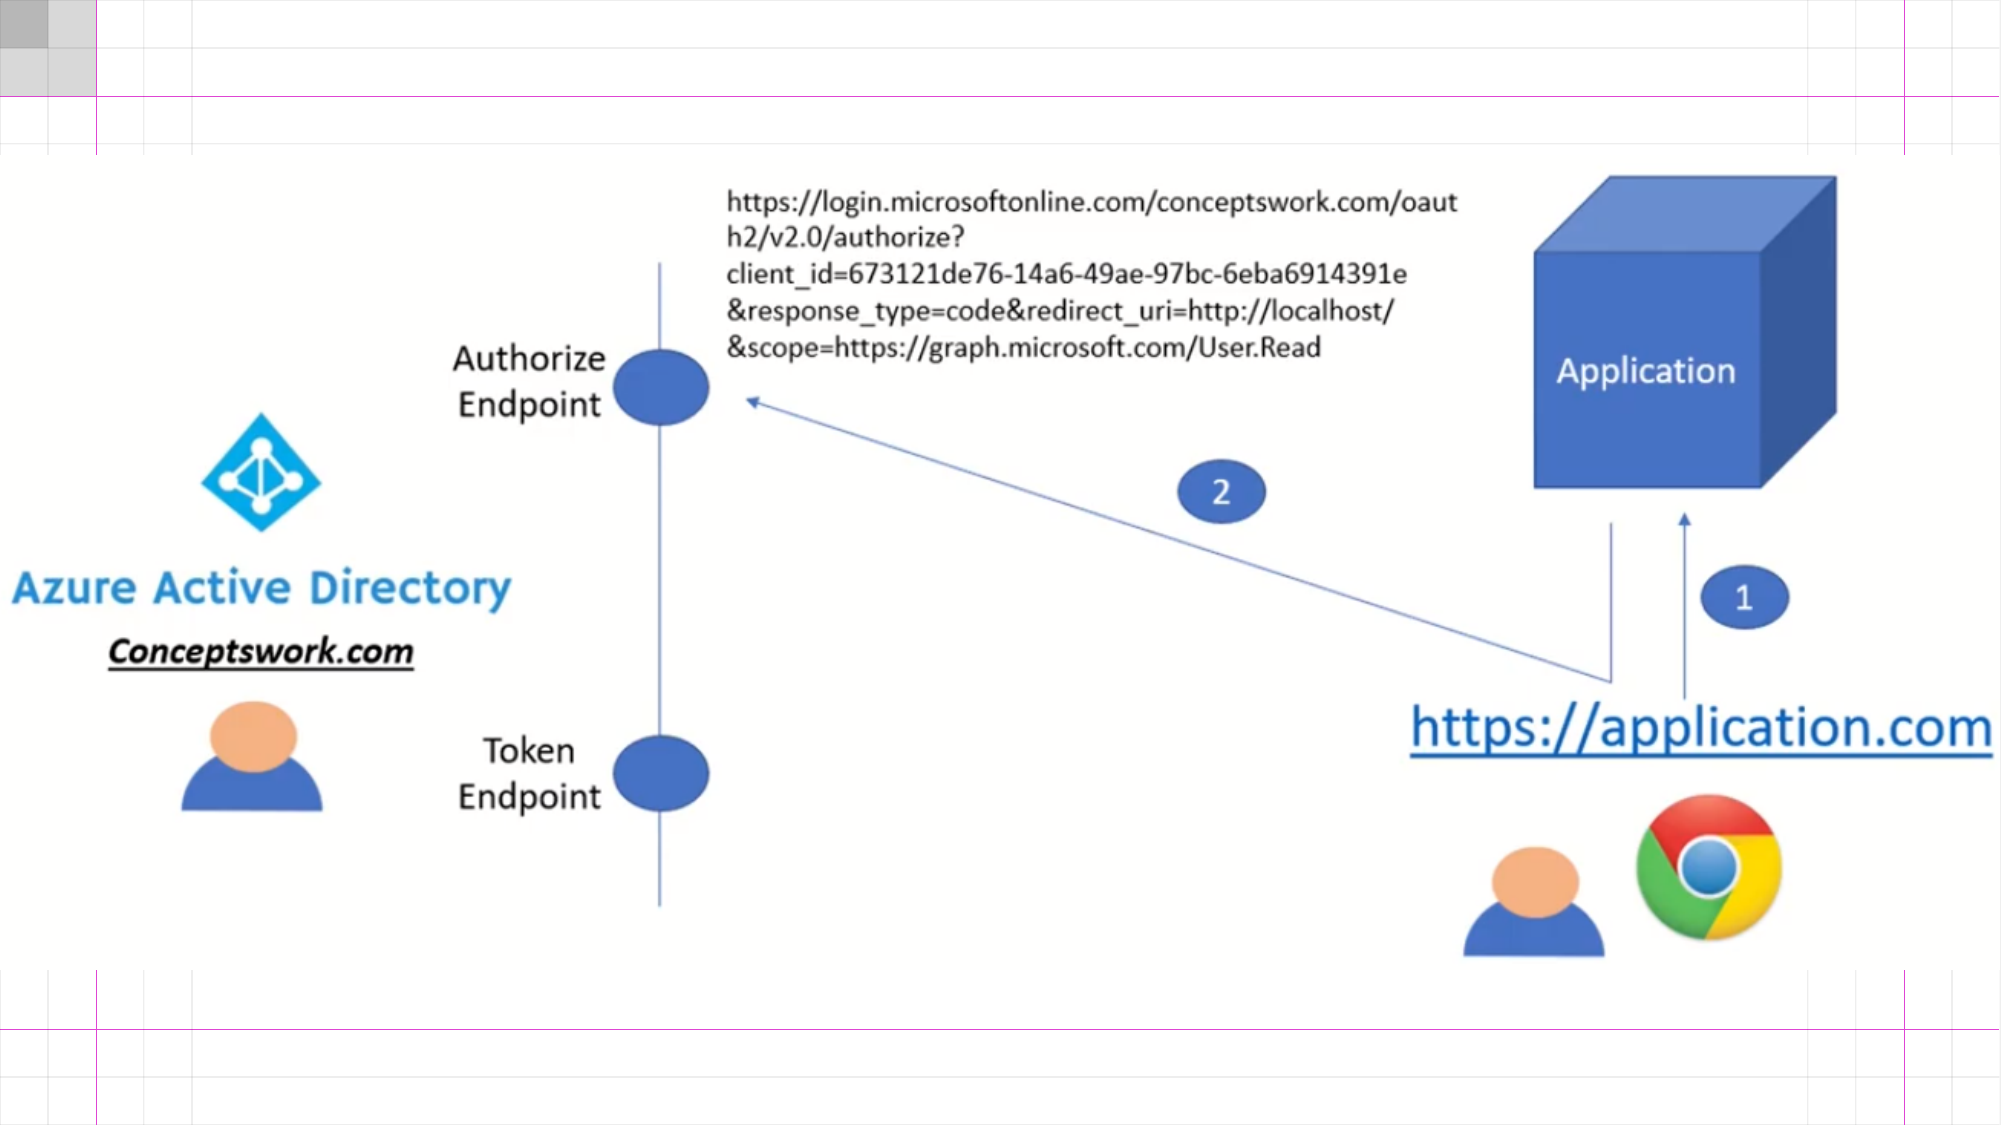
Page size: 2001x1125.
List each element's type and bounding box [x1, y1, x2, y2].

picture [0, 155, 2000, 970]
